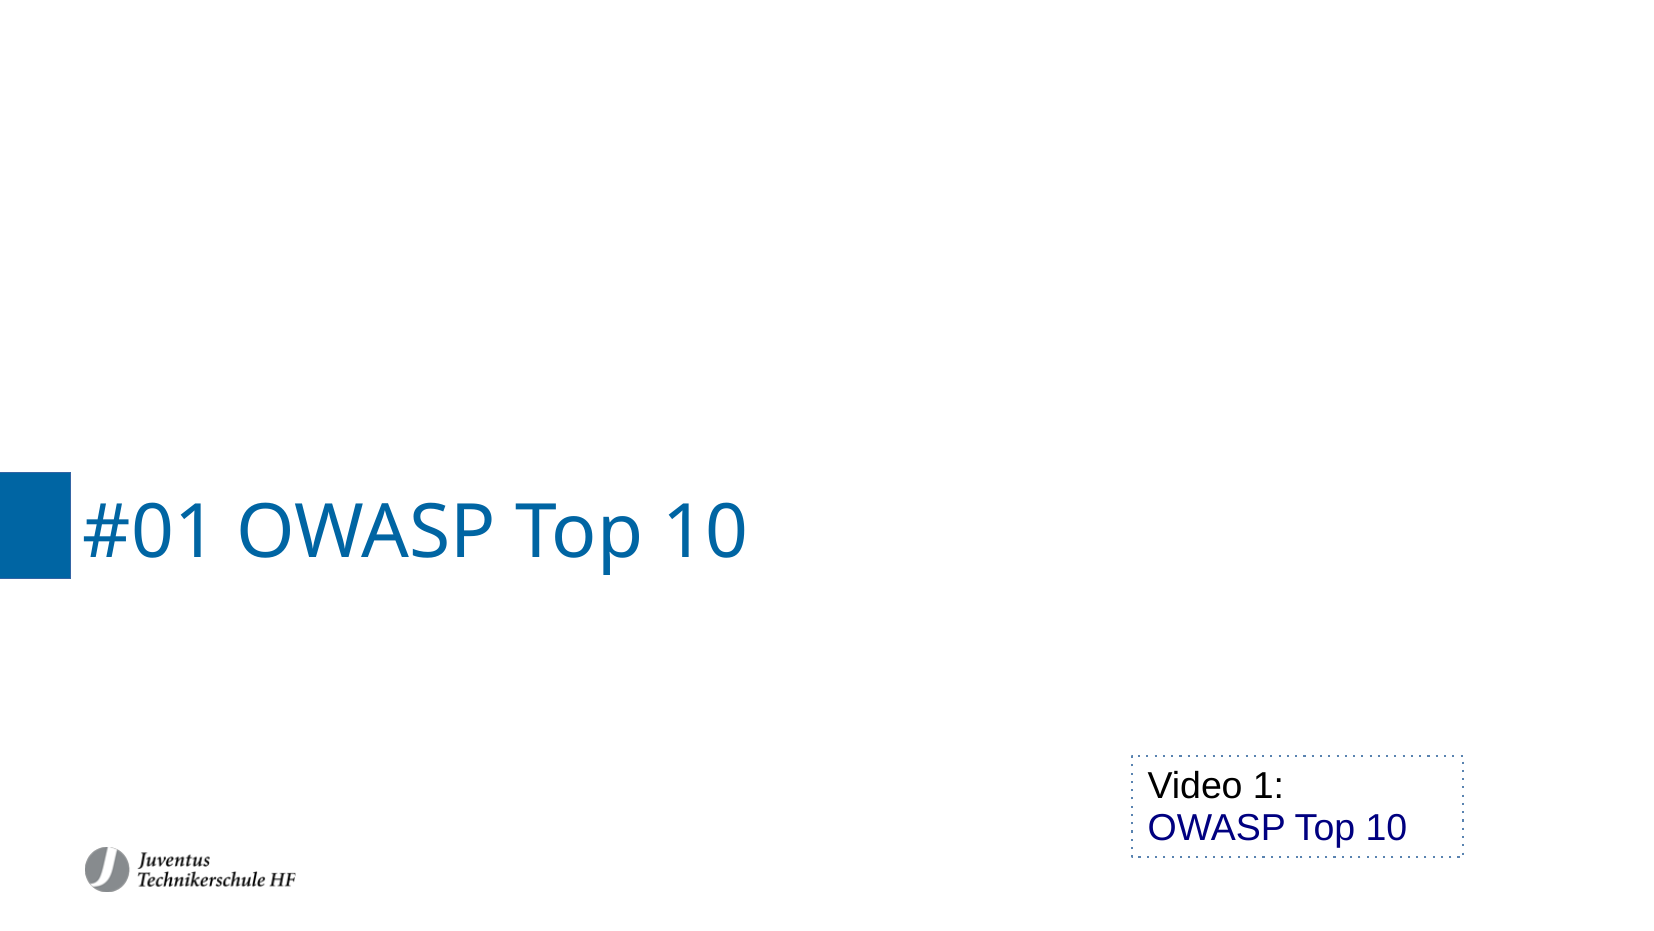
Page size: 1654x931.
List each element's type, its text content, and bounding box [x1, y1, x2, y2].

title #01 OWASP Top 10 [82, 450, 1571, 606]
picture [85, 847, 296, 892]
text_box Video 1: OWASP Top 10 [1131, 756, 1464, 857]
